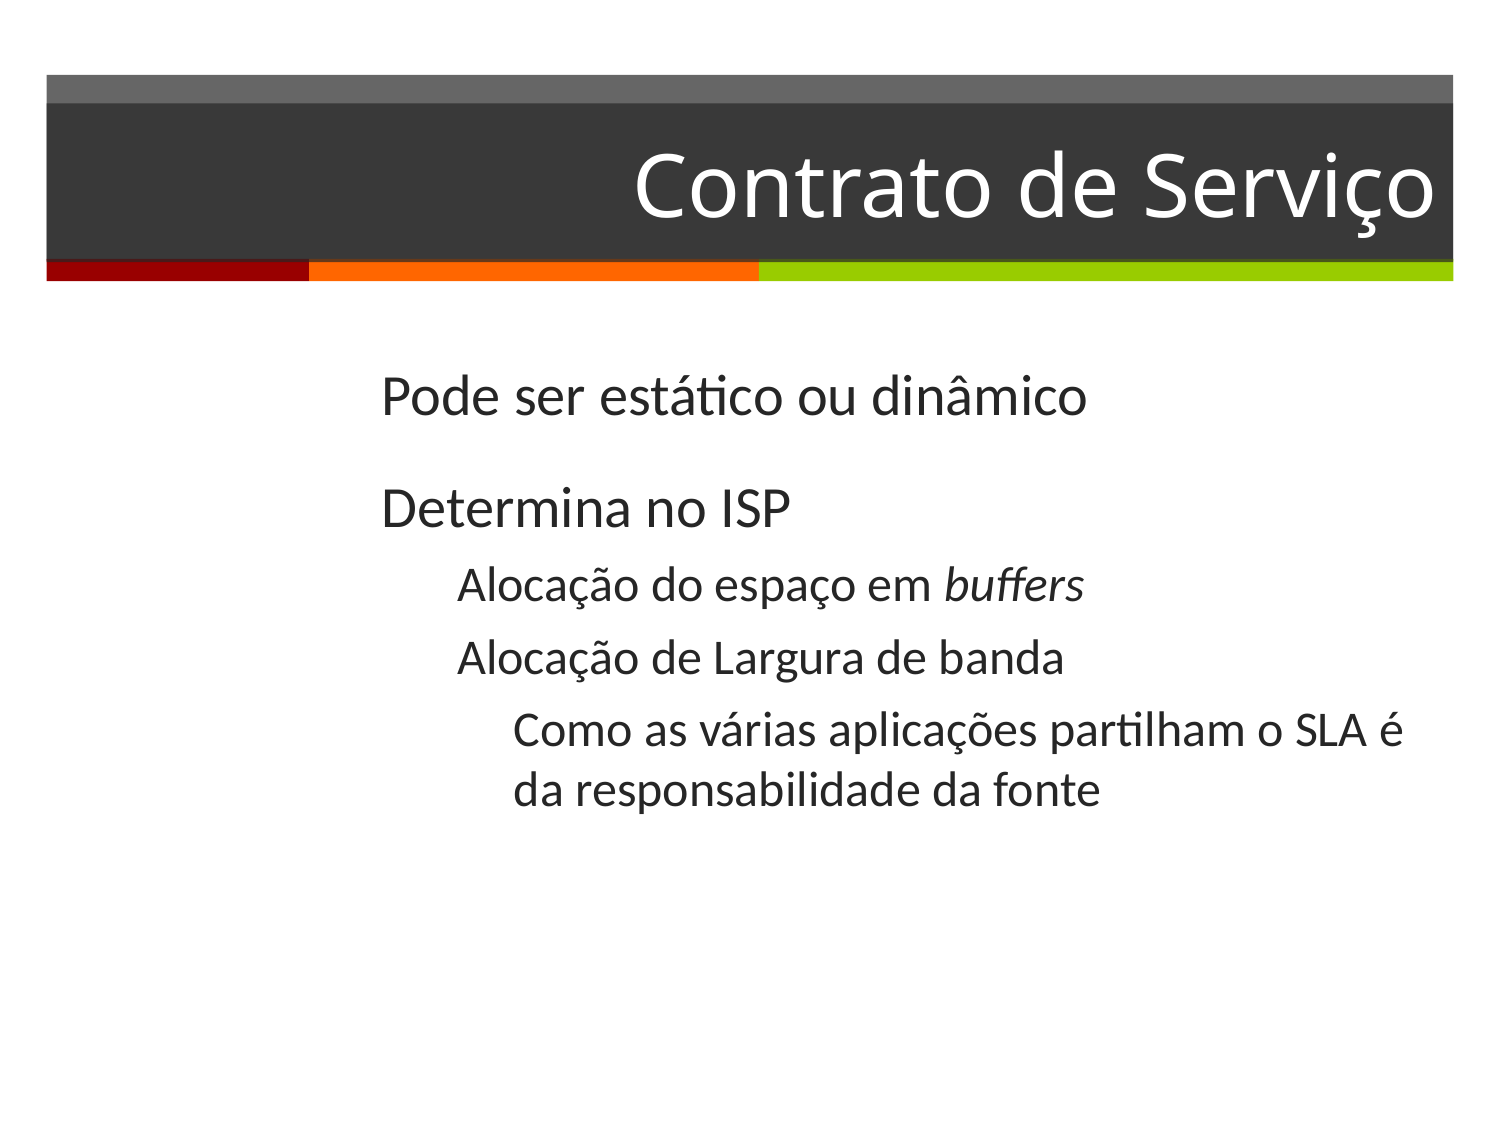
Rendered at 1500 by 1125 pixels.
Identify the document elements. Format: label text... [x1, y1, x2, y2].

list Pode ser estático ou dinâmico Determina no ISP Alocação do espaço em buffers Alocação de Largura de banda Como as várias aplicações partilham o SLA é da responsabilidade da fonte [292, 350, 1454, 1005]
title Contrato de Serviço [46, 103, 1454, 263]
